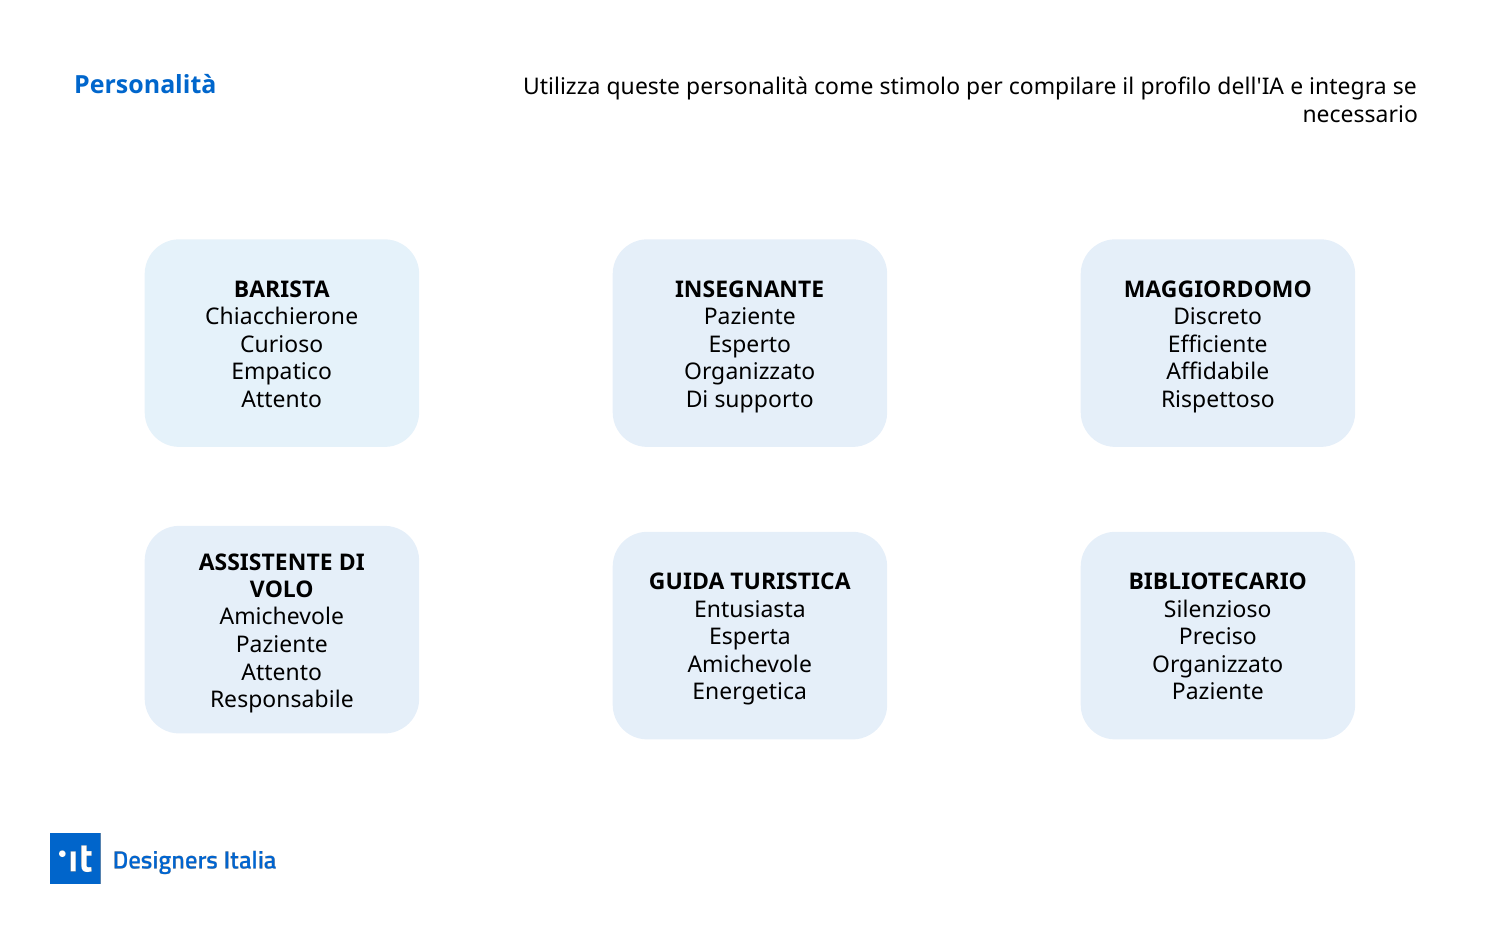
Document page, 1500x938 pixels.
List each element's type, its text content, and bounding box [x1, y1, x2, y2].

text_box Utilizza queste personalità come stimolo per compilare il profilo dell'IA e integra se necessario [419, 56, 1434, 111]
picture [50, 833, 289, 884]
text_box Personalità [59, 58, 419, 110]
text_box ASSISTENTE DI VOLO Amichevole Paziente Attento Responsabile [144, 525, 420, 734]
text_box BARISTA Chiacchierone Curioso Empatico Attento [144, 239, 420, 447]
text_box GUIDA TURISTICA Entusiasta Esperta Amichevole Energetica [612, 531, 888, 740]
text_box INSEGNANTE Paziente Esperto Organizzato Di supporto [612, 239, 888, 447]
text_box MAGGIORDOMO Discreto Efficiente Affidabile Rispettoso [1080, 239, 1356, 447]
text_box BIBLIOTECARIO Silenzioso Preciso Organizzato Paziente [1080, 531, 1356, 740]
